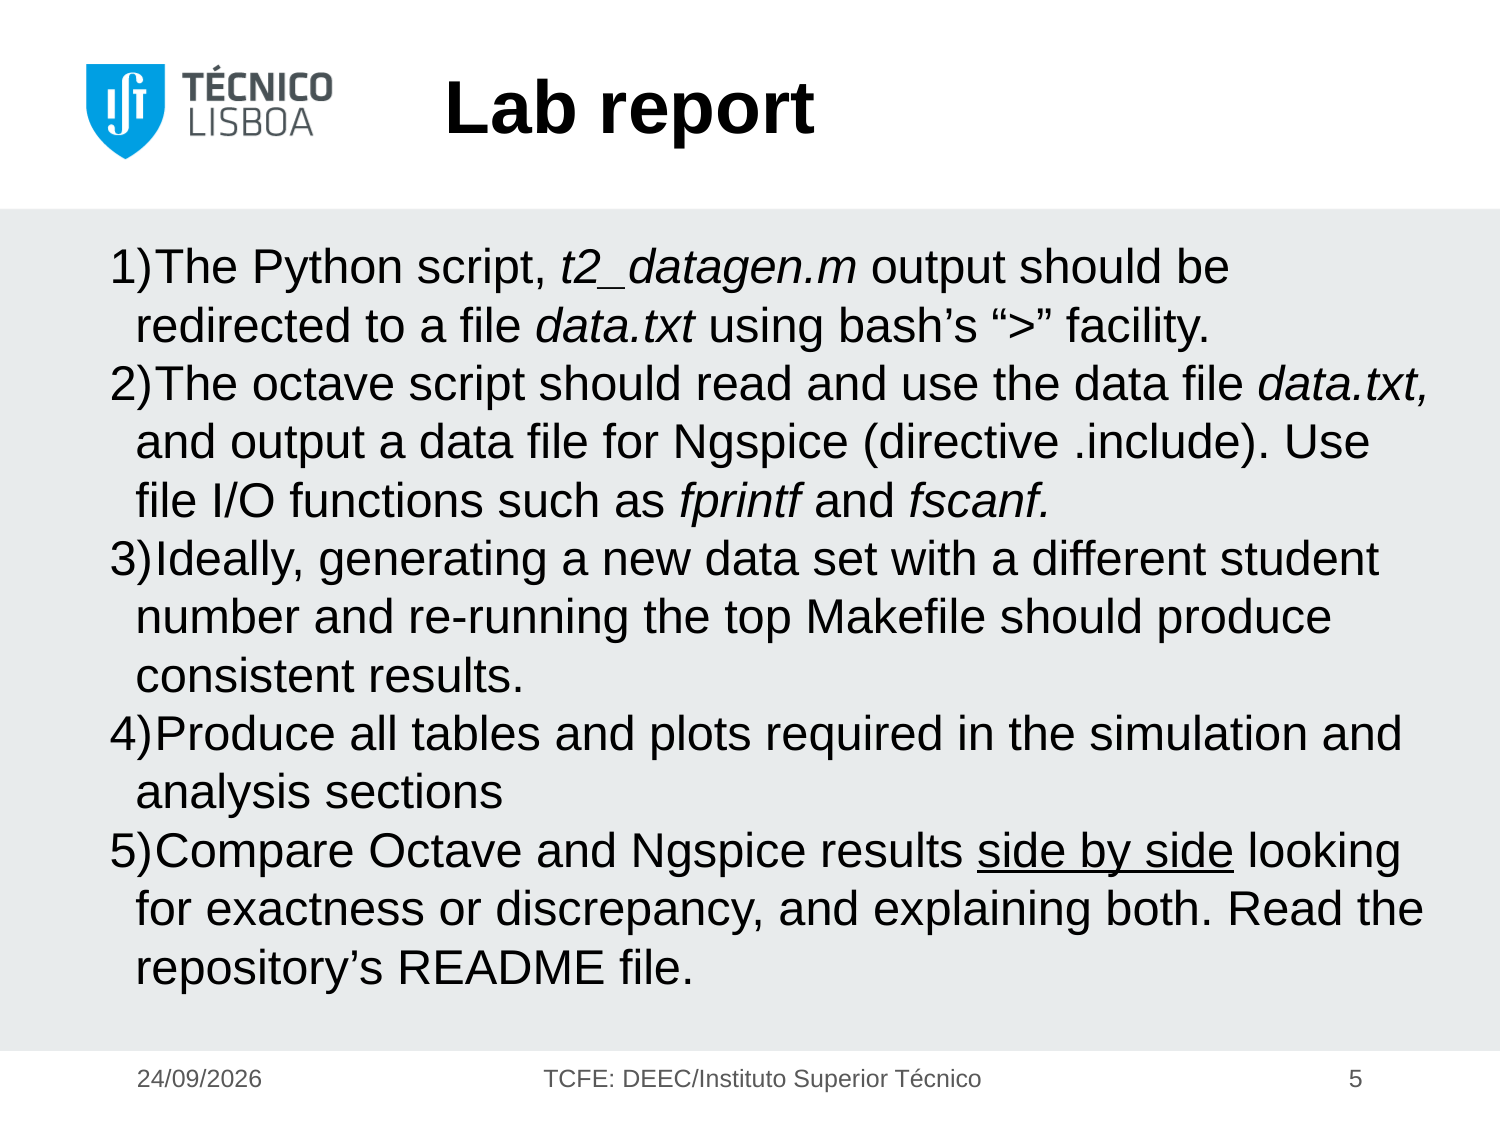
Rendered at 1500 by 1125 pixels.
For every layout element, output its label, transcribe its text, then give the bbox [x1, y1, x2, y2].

title Lab report [430, 32, 1461, 176]
picture [0, 0, 1500, 1125]
list The Python script, t2_datagen.m output should be redirected to a file data.txt using bash’s “>” facility. The octave script should read and use the data file data.txt, and output a data file for Ngspice (directive .include). Use file I/O functions such as fprintf and fscanf. Ideally, generating a new data set with a different student number and re-running the top Makefile should produce consistent results. Produce all tables and plots required in the simulation and analysis sections Compare Octave and Ngspice results side by side looking for exactness or discrepancy, and explaining both. Read the repository’s README file. [94, 227, 1455, 1072]
